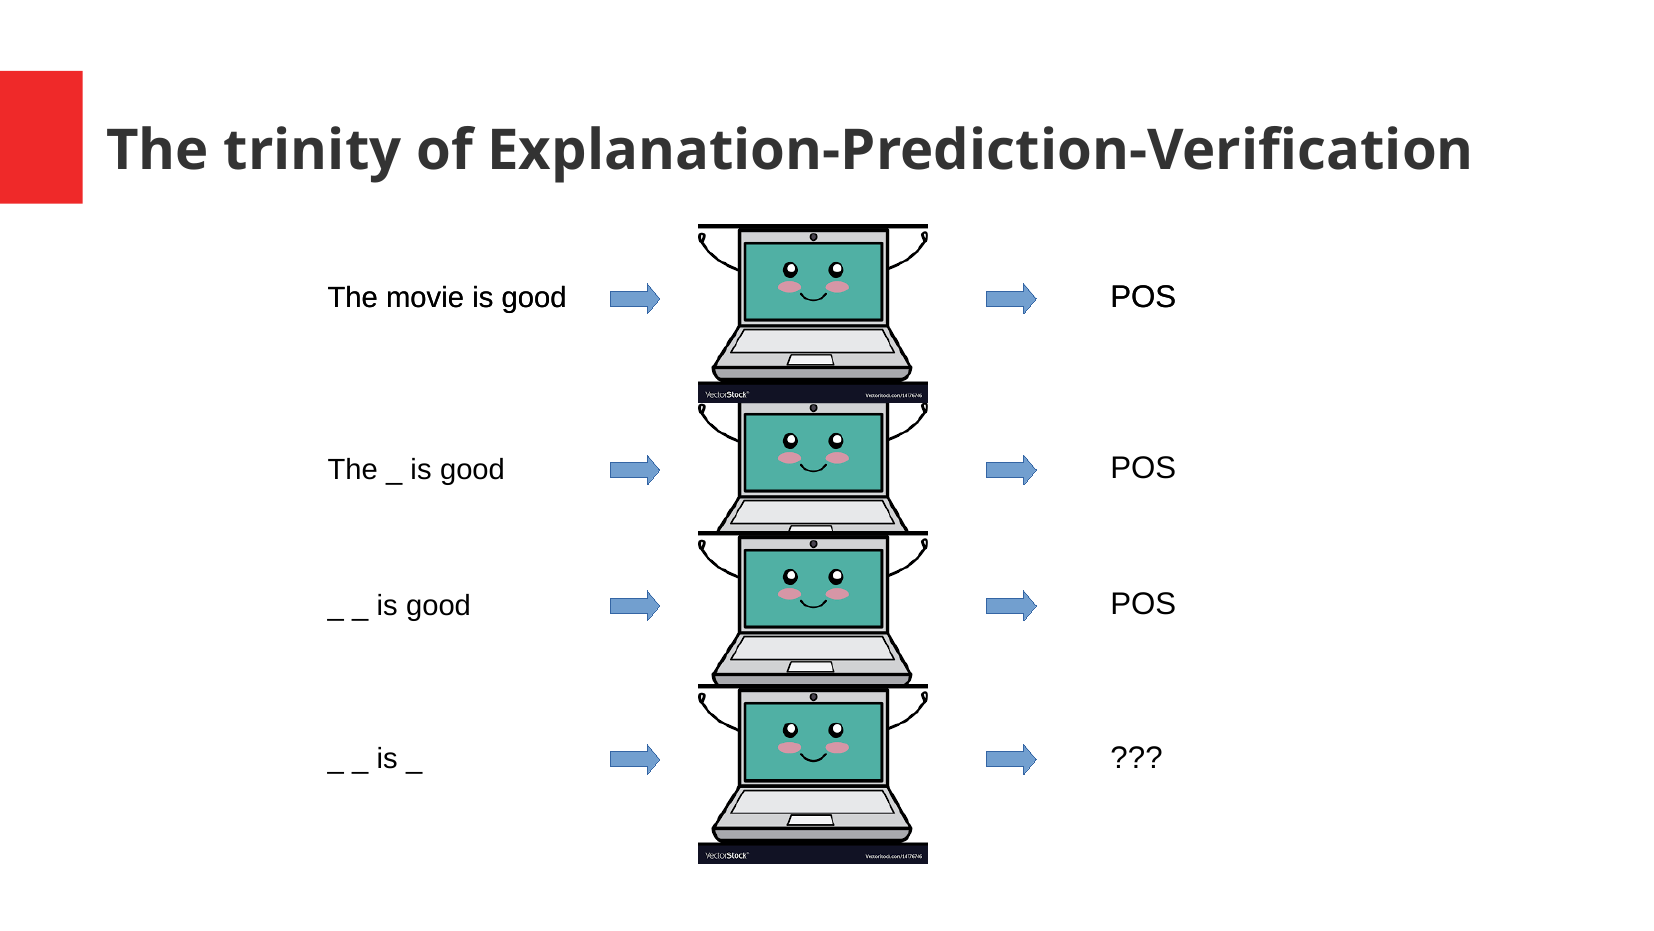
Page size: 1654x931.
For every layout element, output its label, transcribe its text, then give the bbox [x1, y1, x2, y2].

text_box [986, 590, 1037, 621]
text_box The movie is good [312, 273, 595, 322]
text_box The _ is good [312, 445, 595, 493]
text_box [610, 455, 660, 485]
picture [698, 224, 928, 864]
text_box POS [1095, 443, 1223, 493]
text_box [986, 455, 1037, 485]
text_box [986, 283, 1037, 314]
title The trinity of Explanation-Prediction-Verification [106, 59, 1512, 237]
text_box [610, 283, 660, 314]
text_box [986, 744, 1037, 775]
text_box [610, 744, 660, 775]
text_box _ _ is _ [312, 734, 595, 783]
text_box _ _ is good [312, 581, 595, 629]
text_box [610, 590, 660, 621]
text_box POS [1095, 579, 1223, 629]
text_box POS [1095, 272, 1223, 322]
text_box ??? [1095, 732, 1223, 783]
